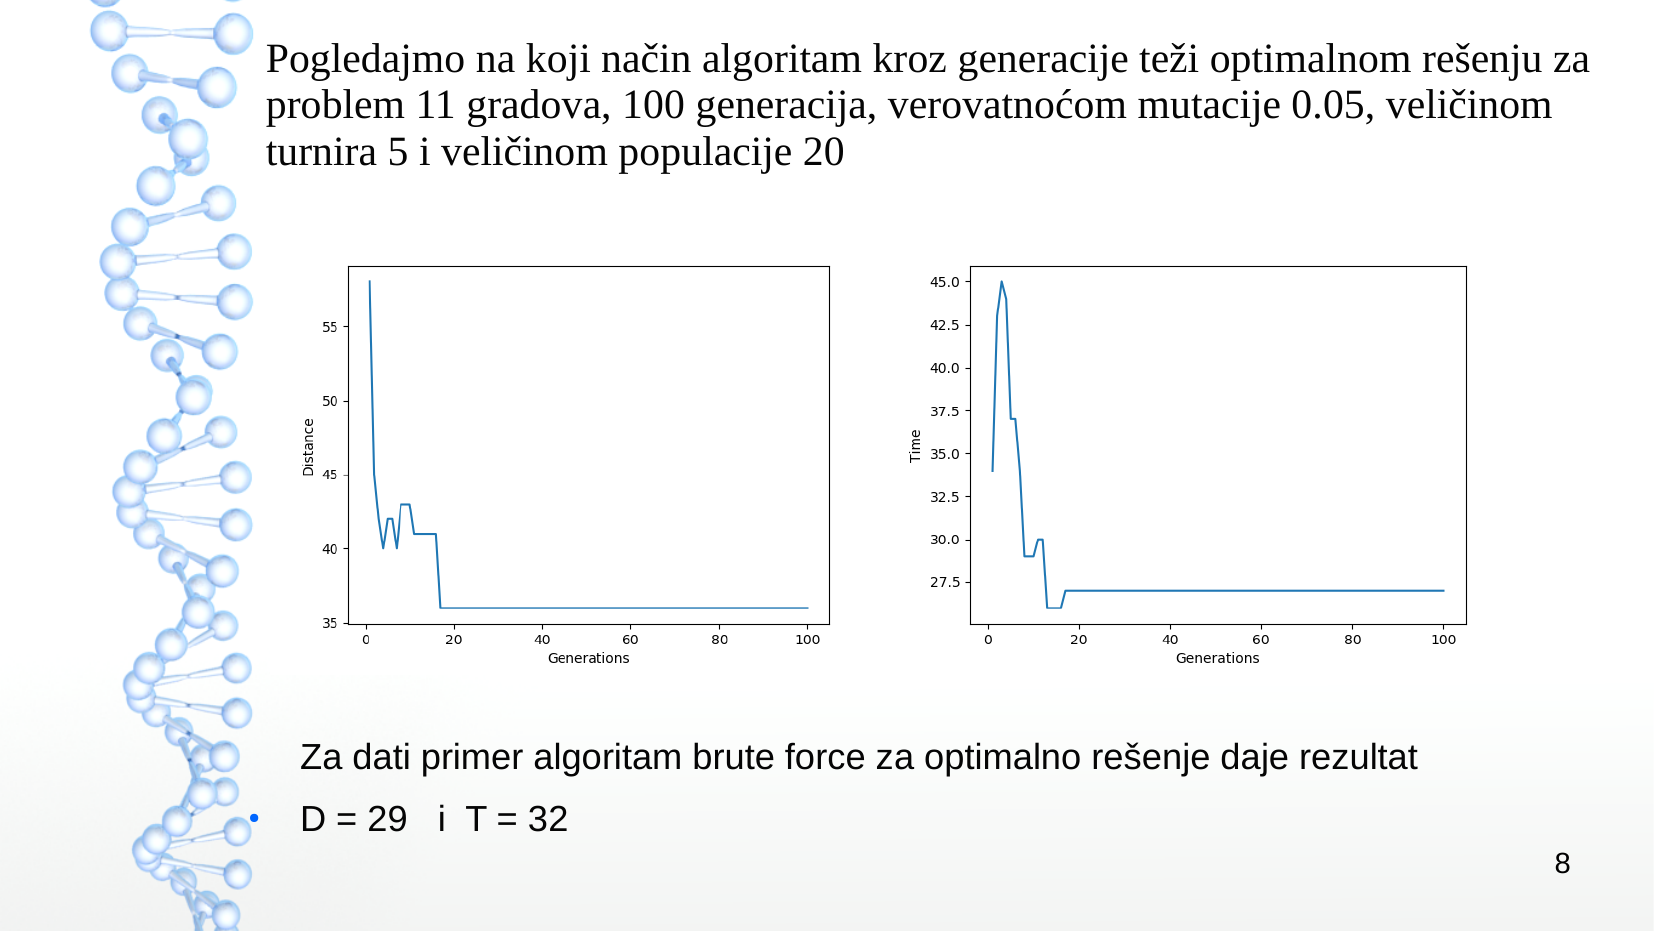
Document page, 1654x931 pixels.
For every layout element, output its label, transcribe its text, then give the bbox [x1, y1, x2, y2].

picture [0, 0, 1654, 931]
list Za dati primer algoritam brute force za optimalno rešenje daje rezultat D = 29 i T = 32 [231, 736, 1561, 841]
title Pogledajmo na koji način algoritam kroz generacije teži optimalnom rešenju za problem 11 gradova, 100 generacija, verovatnoćom mutacije 0.05, veličinom turnira 5 i veličinom populacije 20 [265, 35, 1595, 189]
